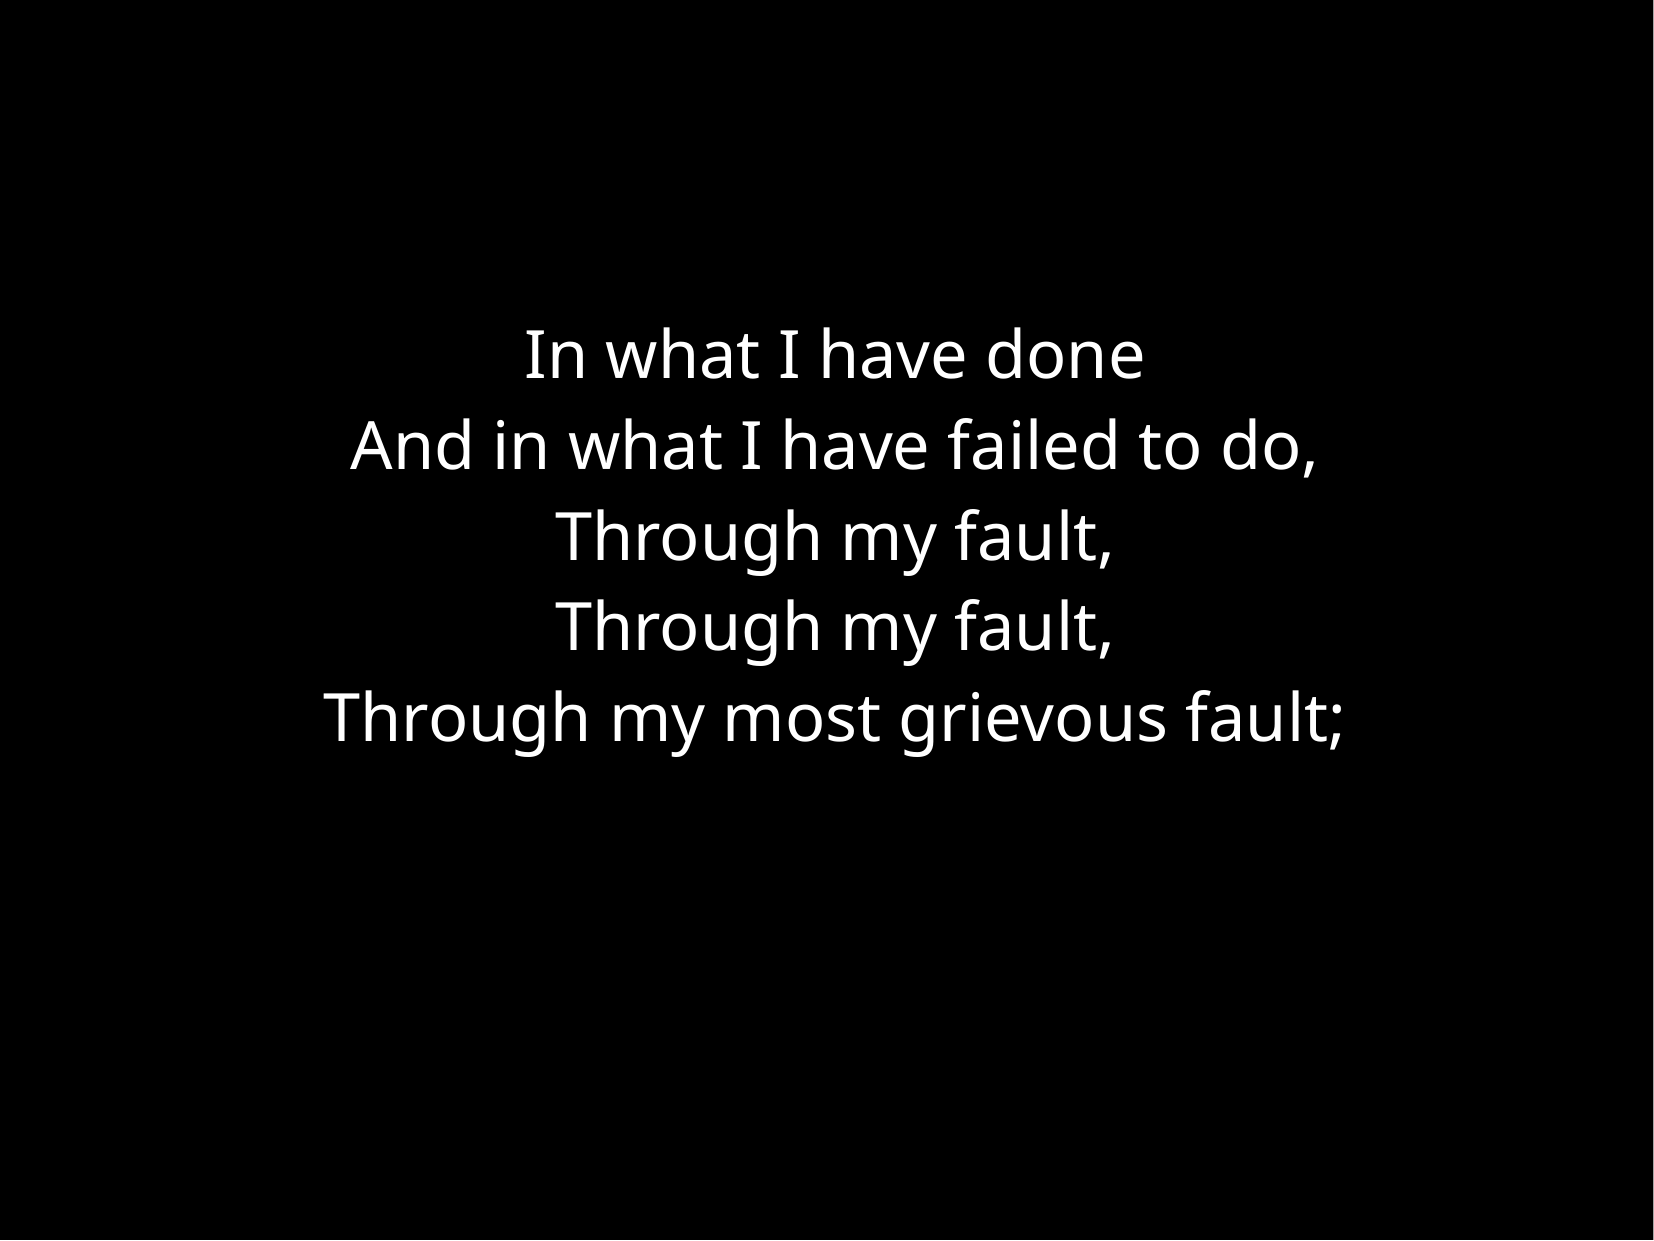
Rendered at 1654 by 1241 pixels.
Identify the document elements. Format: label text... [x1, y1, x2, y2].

list In what I have done And in what I have failed to do, Through my fault, Through my fault, Through my most grievous fault; [0, 307, 1654, 1241]
